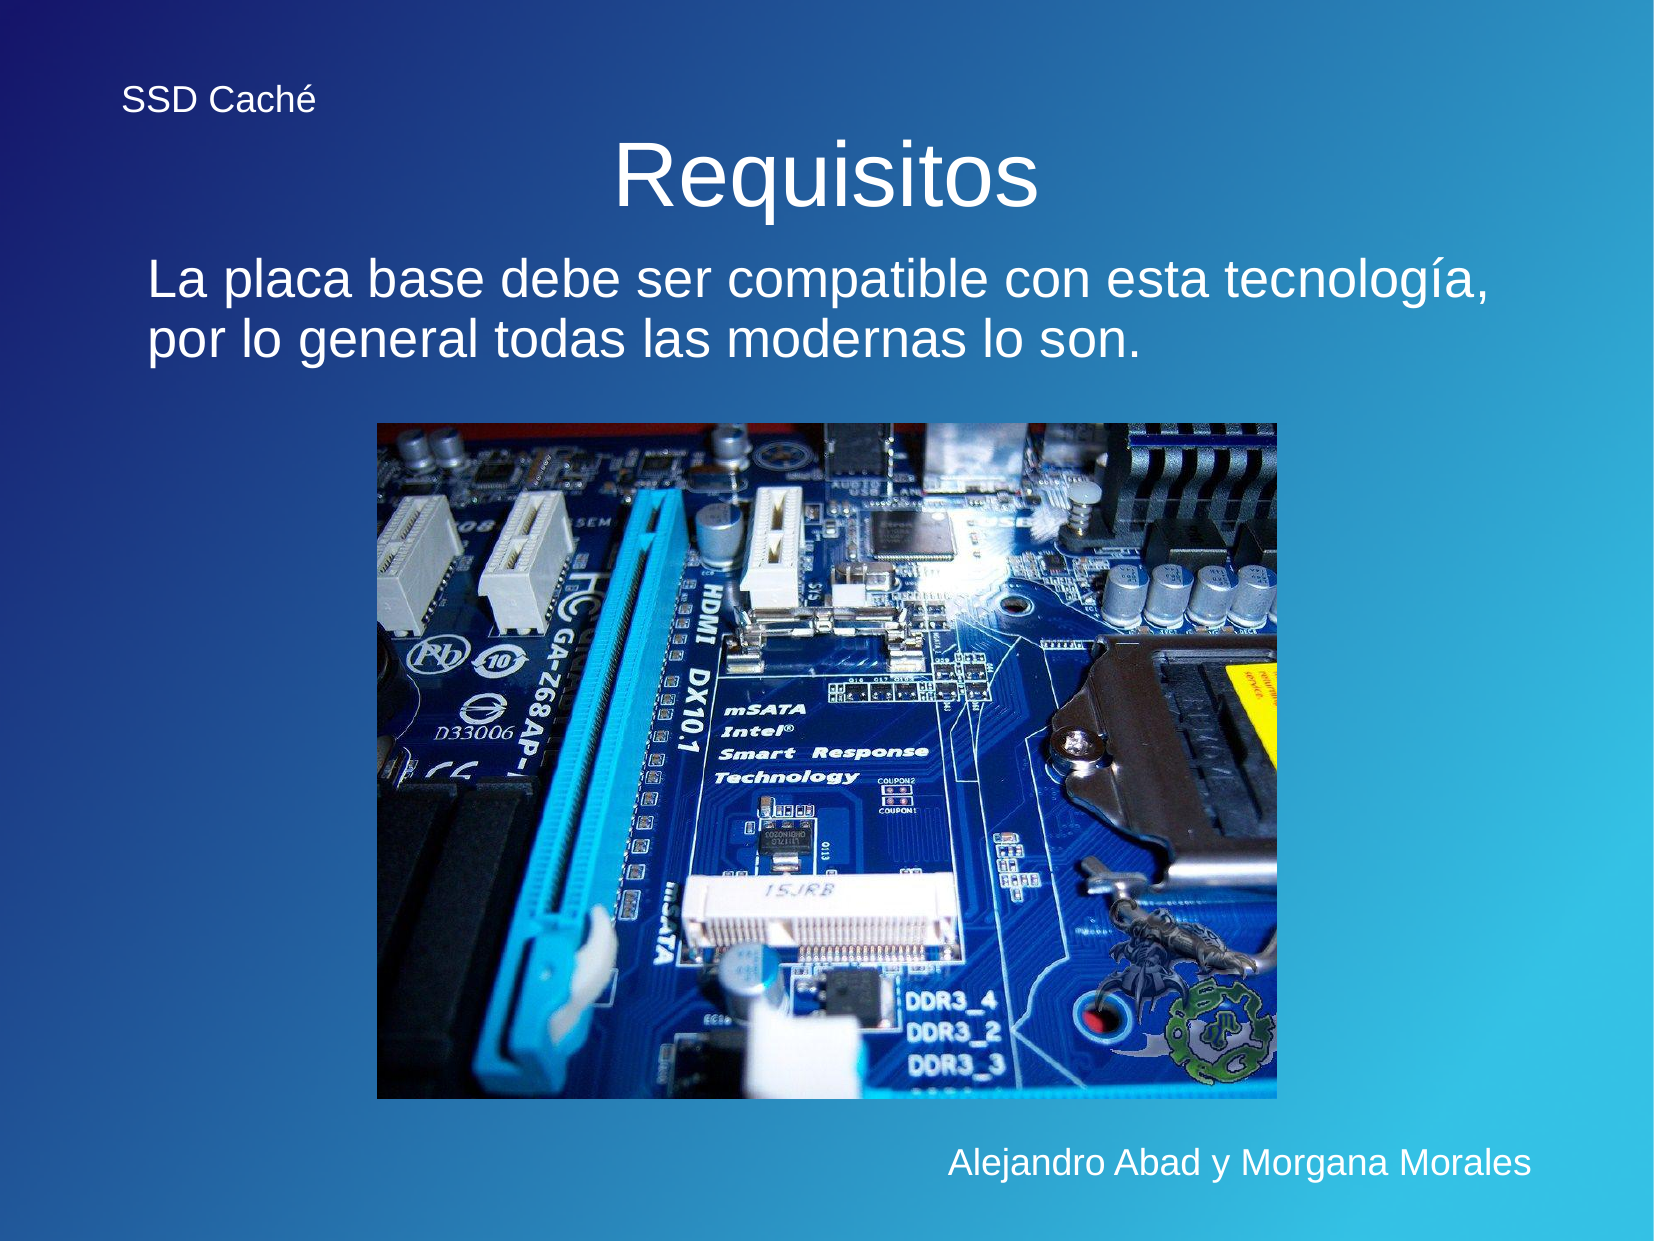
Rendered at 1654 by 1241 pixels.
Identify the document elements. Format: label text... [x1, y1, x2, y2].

text_box SSD Caché [106, 70, 438, 128]
text_box Alejandro Abad y Morgana Morales [933, 1133, 1548, 1193]
picture [0, 0, 1654, 1241]
list La placa base debe ser compatible con esta tecnología, por lo general todas las modernas lo son. [147, 248, 1506, 390]
title Requisitos [82, 70, 1571, 278]
